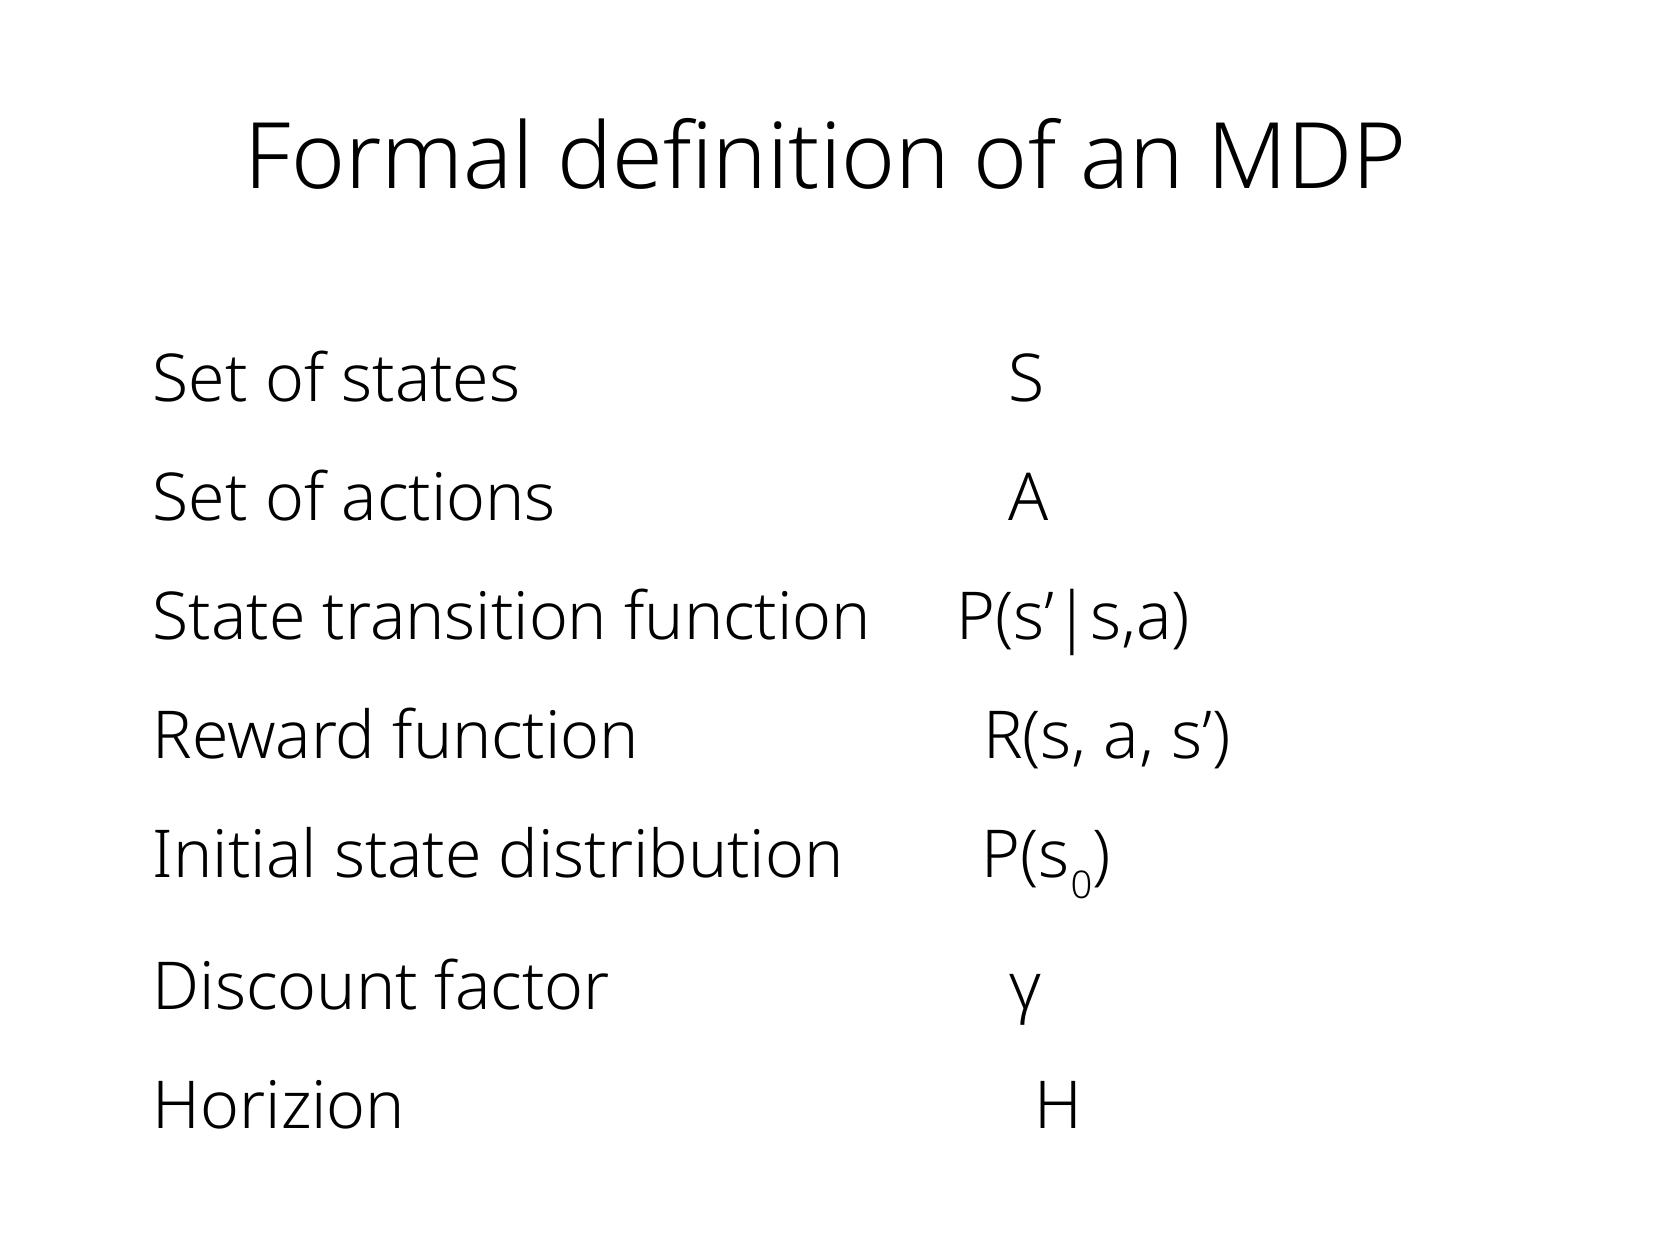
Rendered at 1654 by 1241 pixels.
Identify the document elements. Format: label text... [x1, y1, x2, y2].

title Formal definition of an MDP [82, 49, 1571, 257]
list Set of states S Set of actions A State transition function P(s’|s,a) Reward function R(s, a, s’) Initial state distribution P(s0) Discount factor γ Horizion H [82, 330, 1571, 1182]
